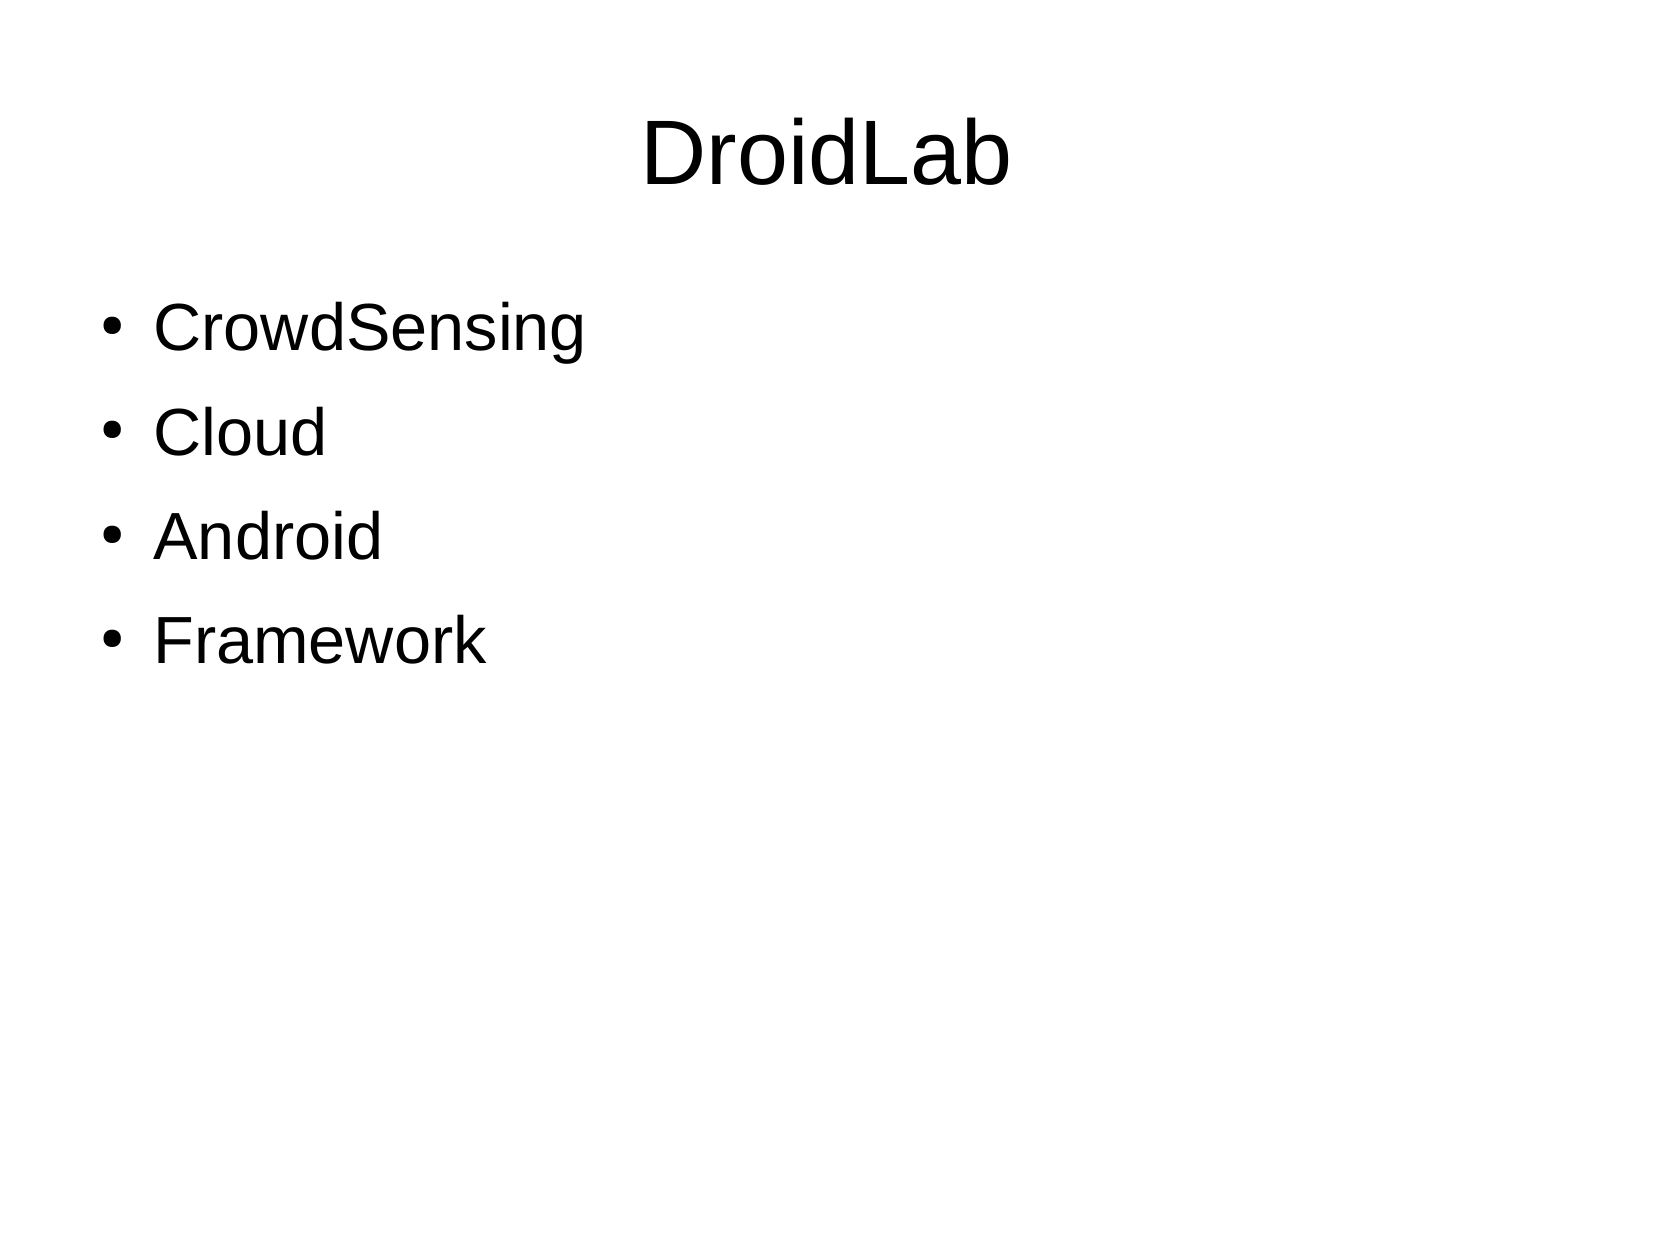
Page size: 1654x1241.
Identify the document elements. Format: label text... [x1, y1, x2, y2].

title DroidLab [82, 49, 1571, 257]
list CrowdSensing Cloud Android Framework [82, 290, 1571, 1109]
